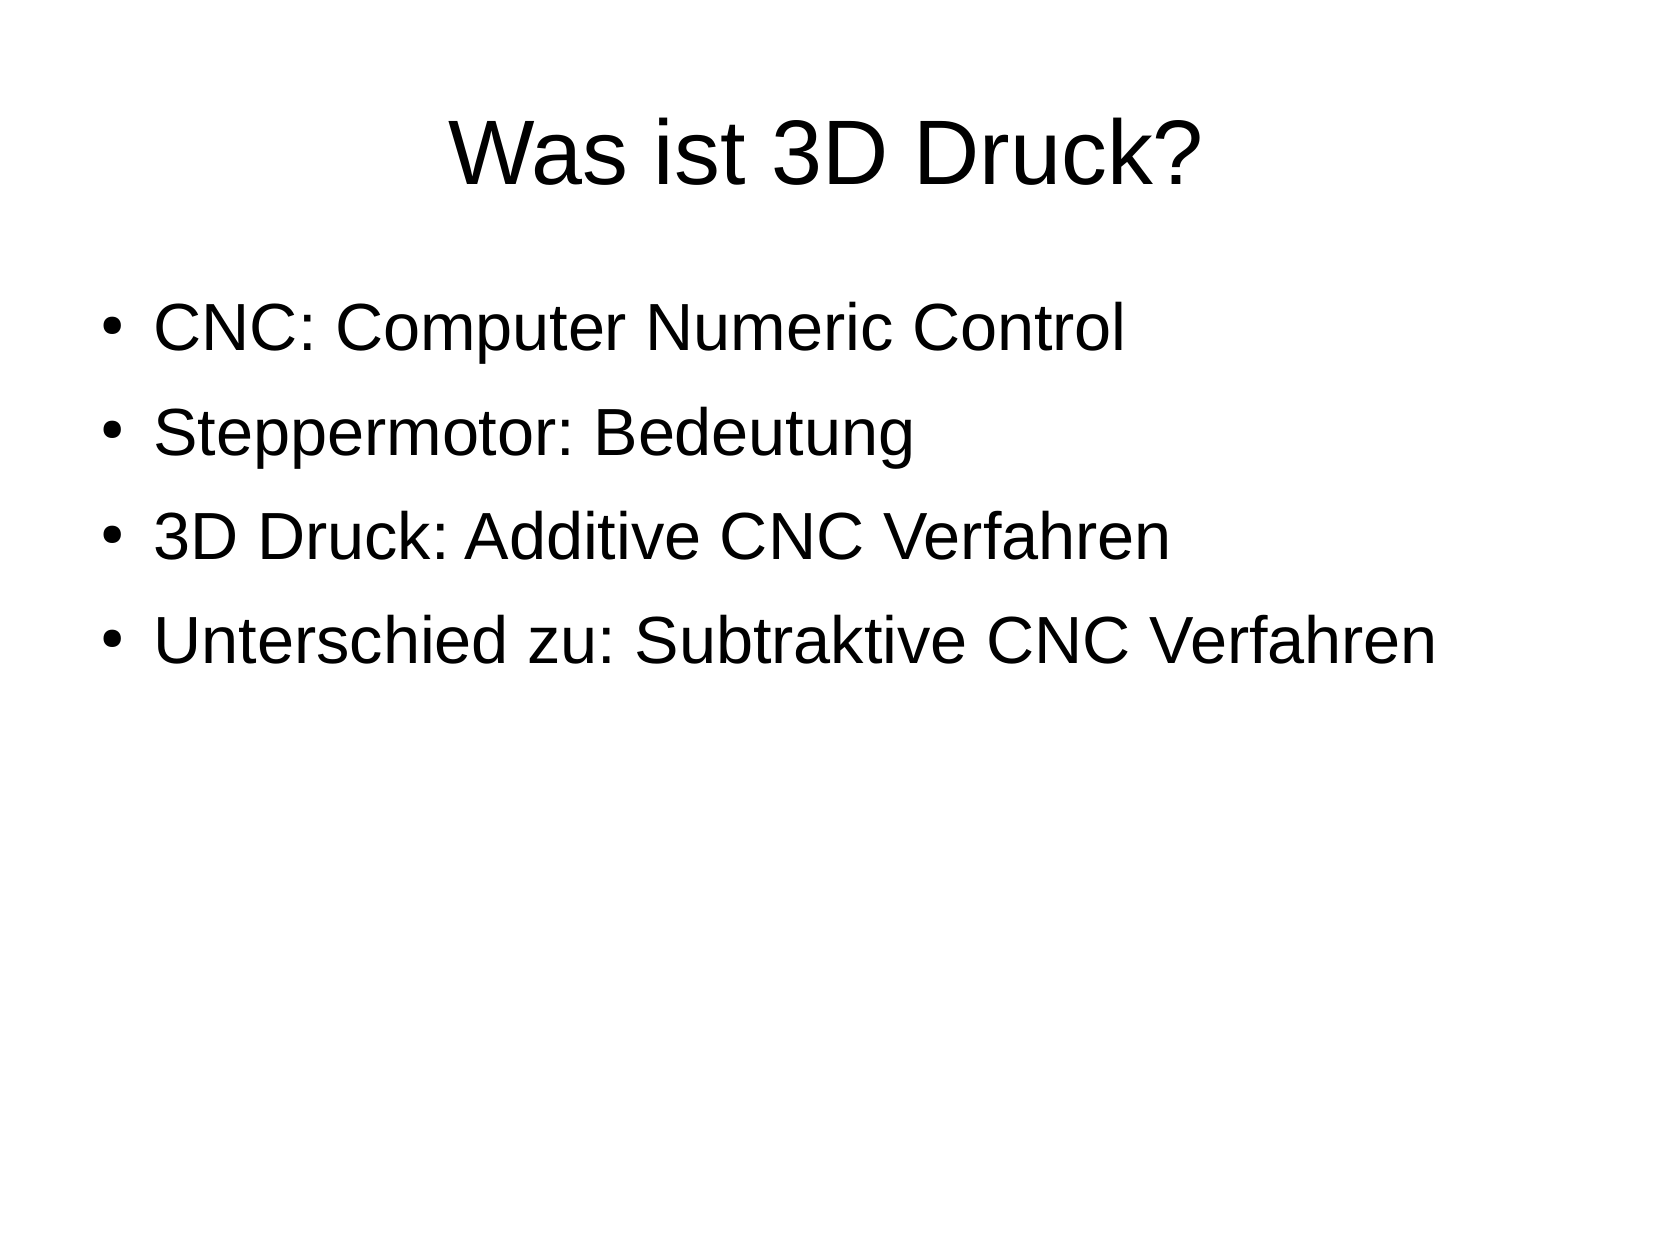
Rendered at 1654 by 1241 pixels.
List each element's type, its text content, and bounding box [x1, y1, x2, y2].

list CNC: Computer Numeric Control Steppermotor: Bedeutung 3D Druck: Additive CNC Verfahren Unterschied zu: Subtraktive CNC Verfahren [82, 290, 1571, 1010]
title Was ist 3D Druck? [82, 49, 1571, 257]
